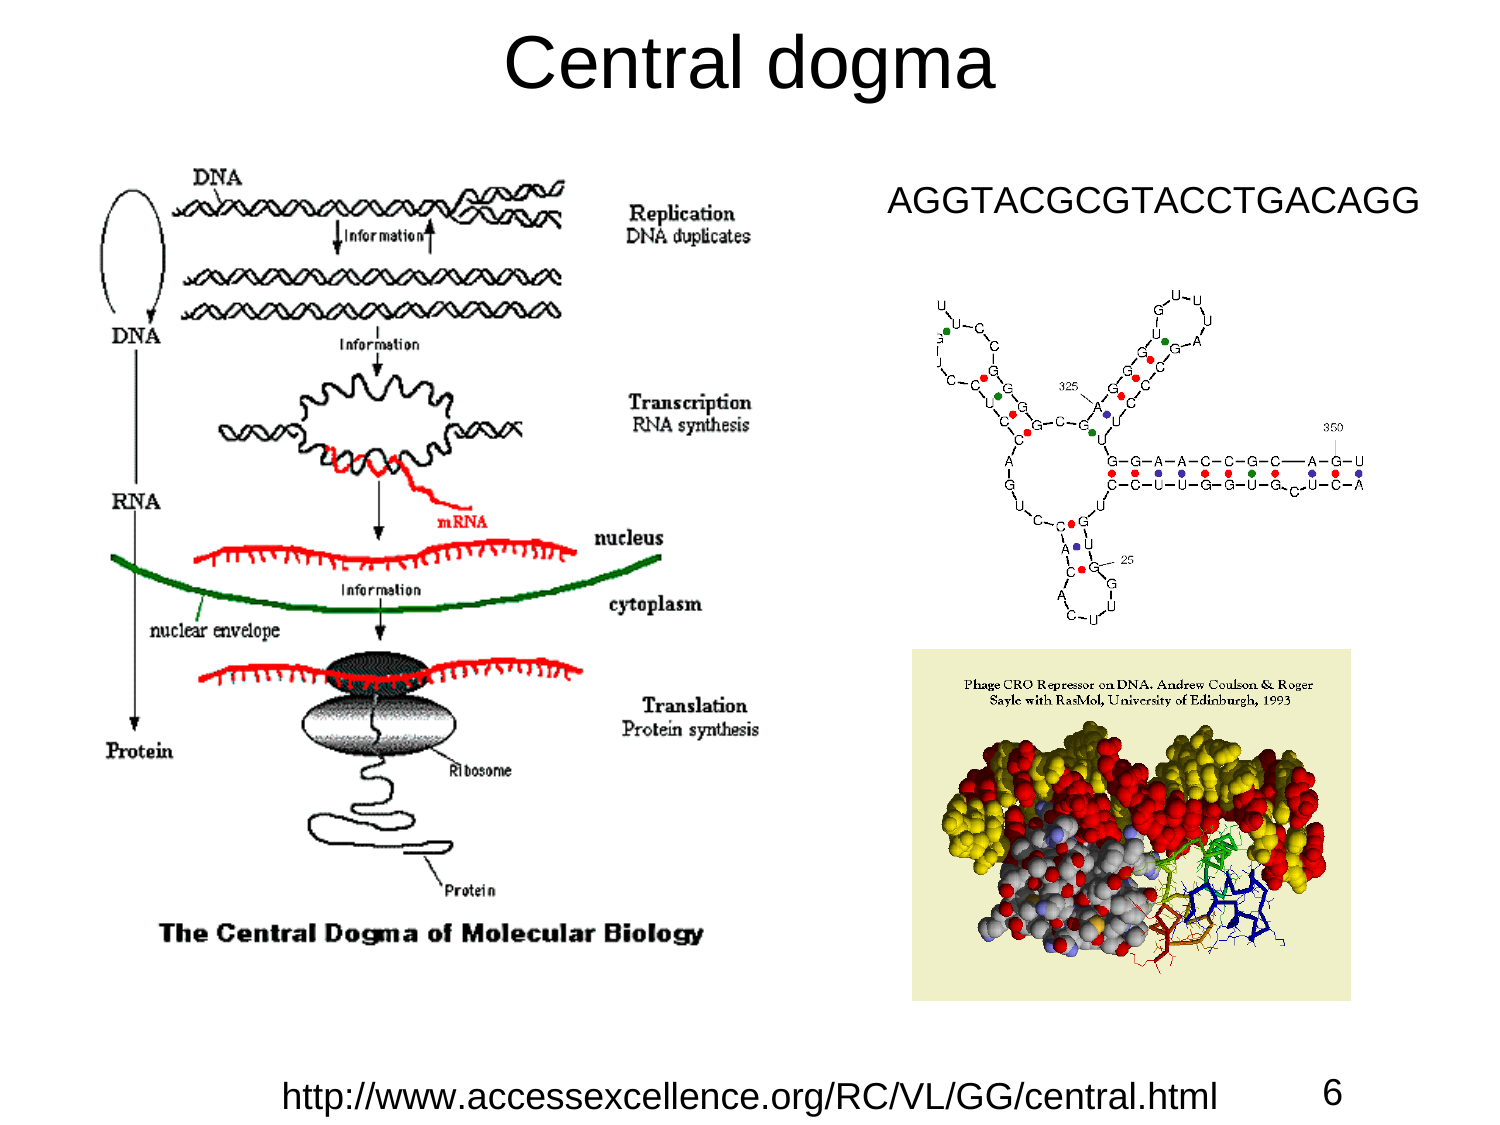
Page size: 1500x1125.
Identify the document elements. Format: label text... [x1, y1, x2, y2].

picture [75, 142, 779, 983]
title Central dogma [0, 12, 1500, 113]
text_box AGGTACGCGTACCTGACAGG [872, 168, 1436, 229]
picture [937, 290, 1363, 625]
picture [912, 649, 1351, 1001]
text_box http://www.accessexcellence.org/RC/VL/GG/central.html [266, 1064, 1234, 1125]
